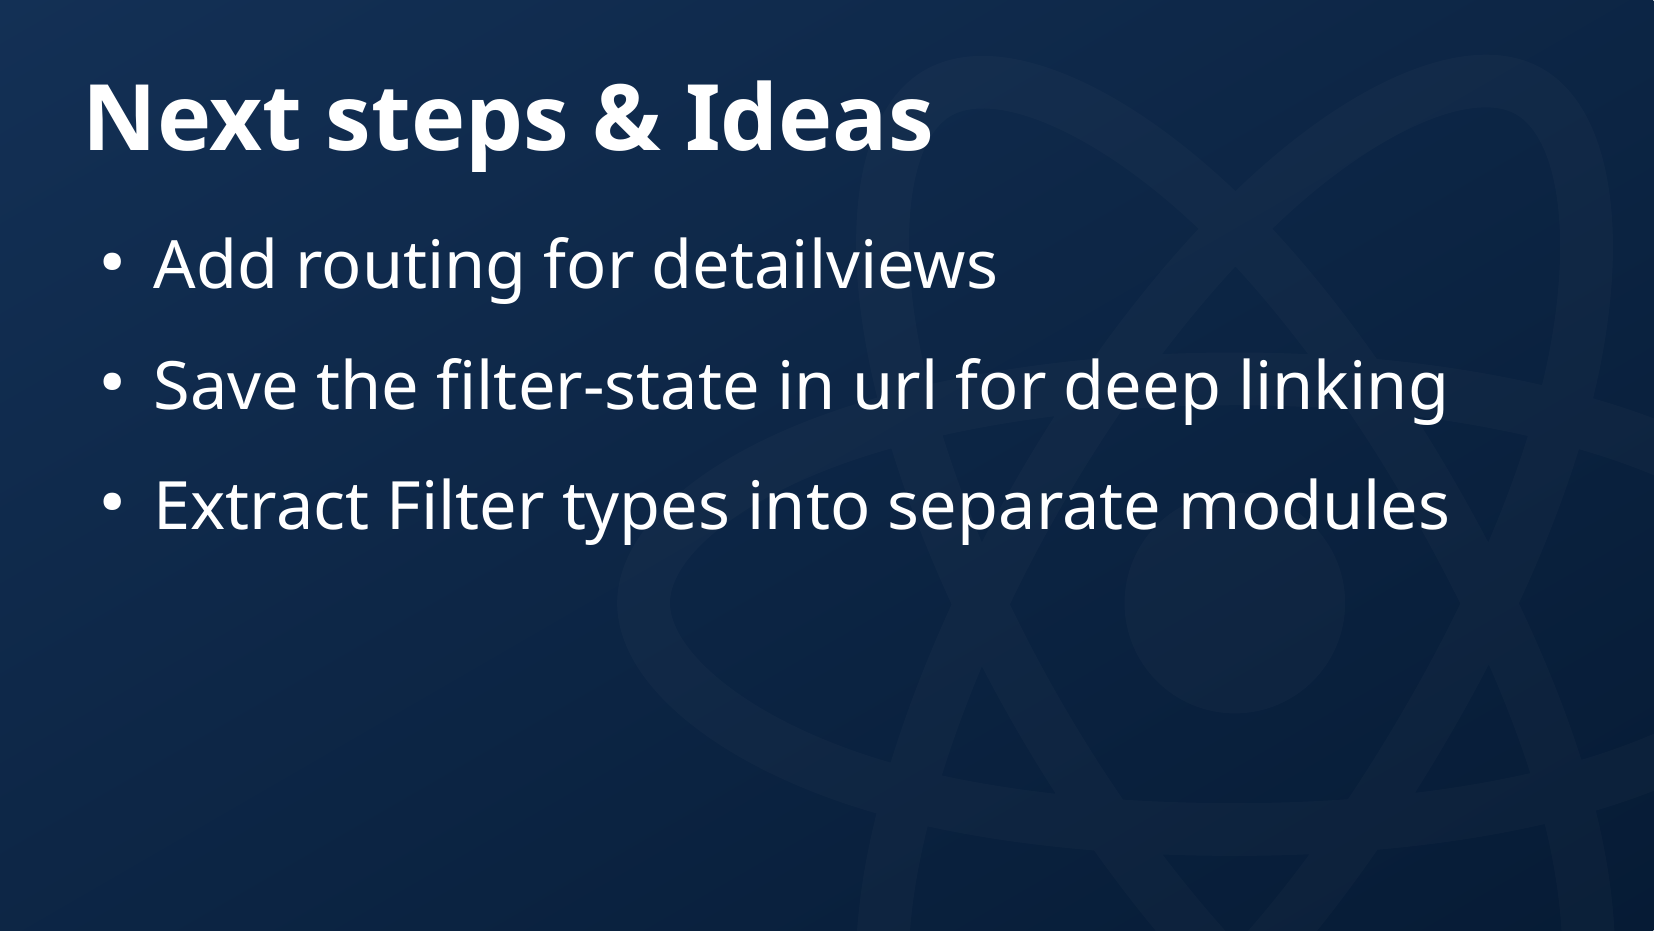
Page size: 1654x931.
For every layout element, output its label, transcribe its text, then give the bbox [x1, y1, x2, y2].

title Next steps & Ideas [82, 37, 1571, 193]
list Add routing for detailviews Save the filter-state in url for deep linking Extract Filter types into separate modules [82, 217, 1571, 758]
